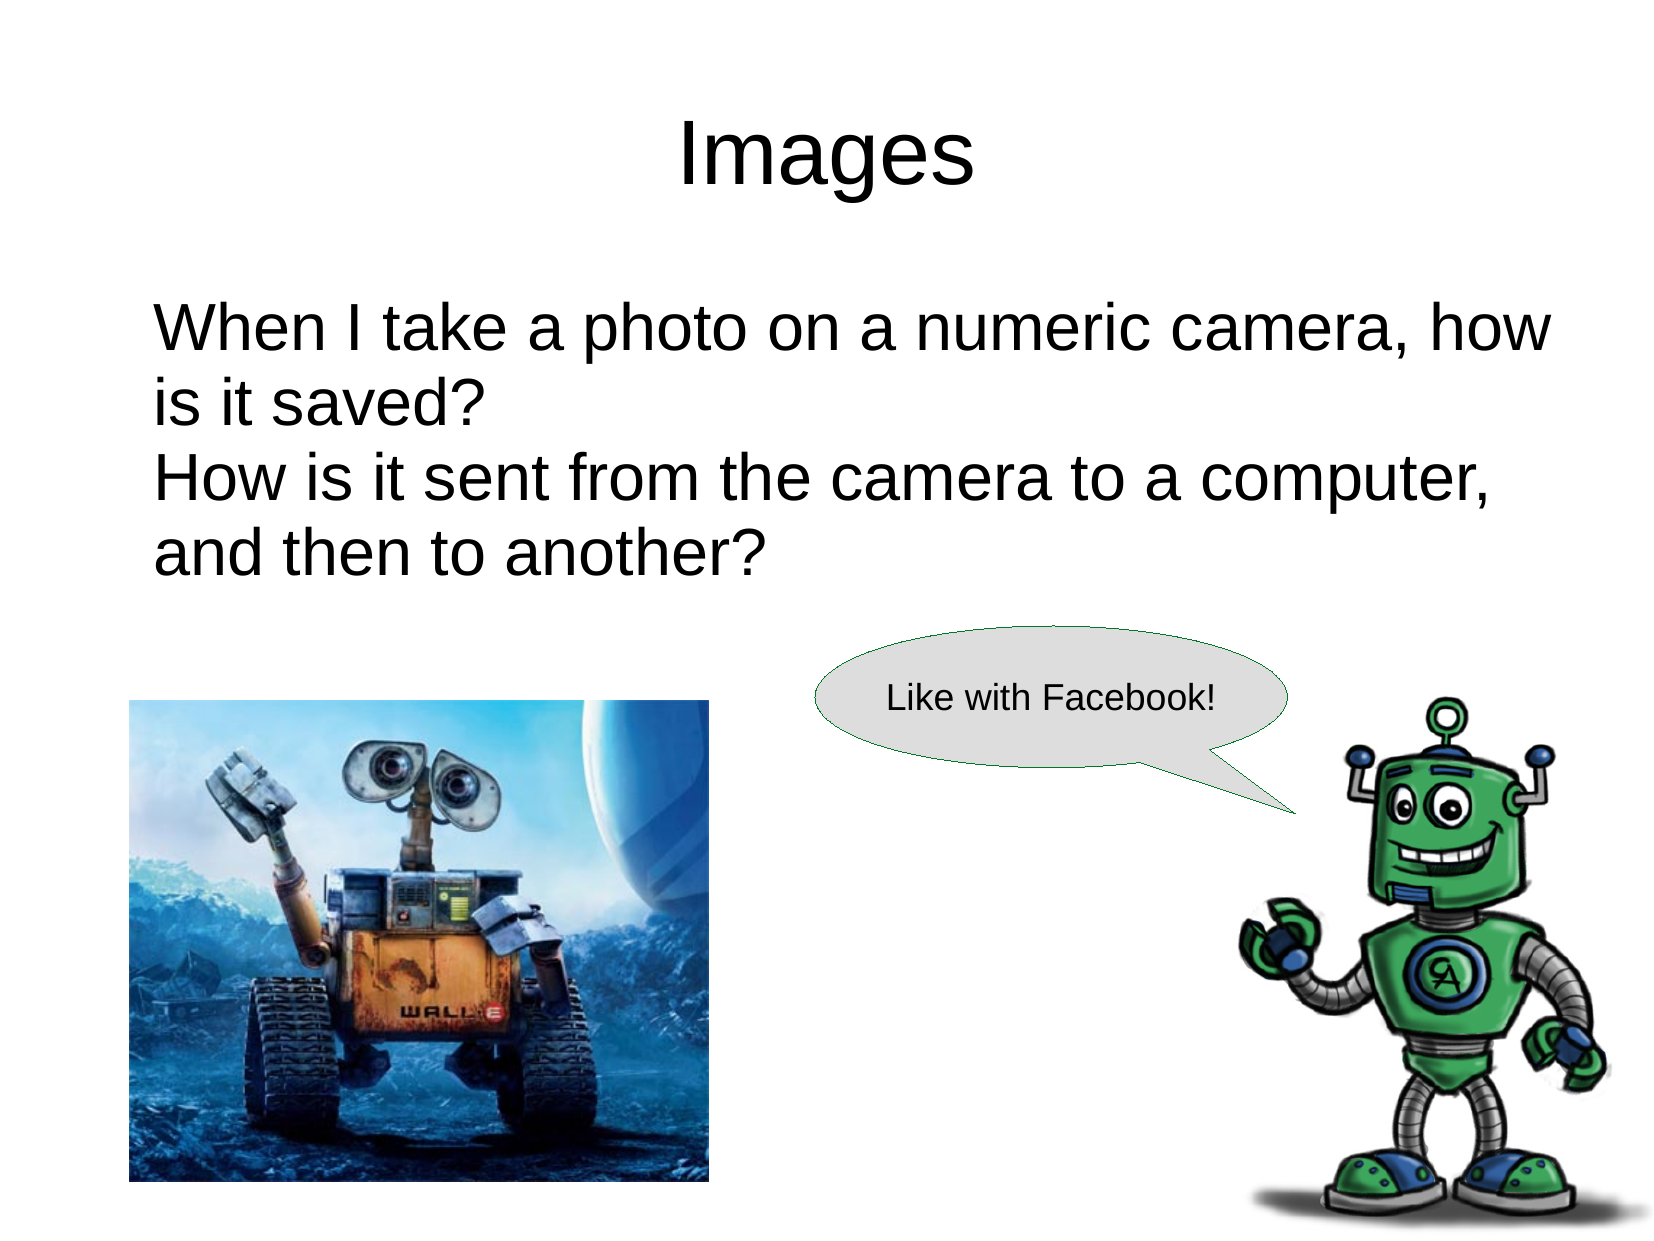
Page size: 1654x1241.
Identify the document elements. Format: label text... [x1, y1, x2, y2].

title Images [82, 49, 1571, 257]
list When I take a photo on a numeric camera, how is it saved? How is it sent from the camera to a computer, and then to another? [82, 290, 1571, 1010]
text_box Like with Facebook! [814, 625, 1296, 814]
picture [129, 700, 709, 1182]
picture [1216, 662, 1654, 1241]
